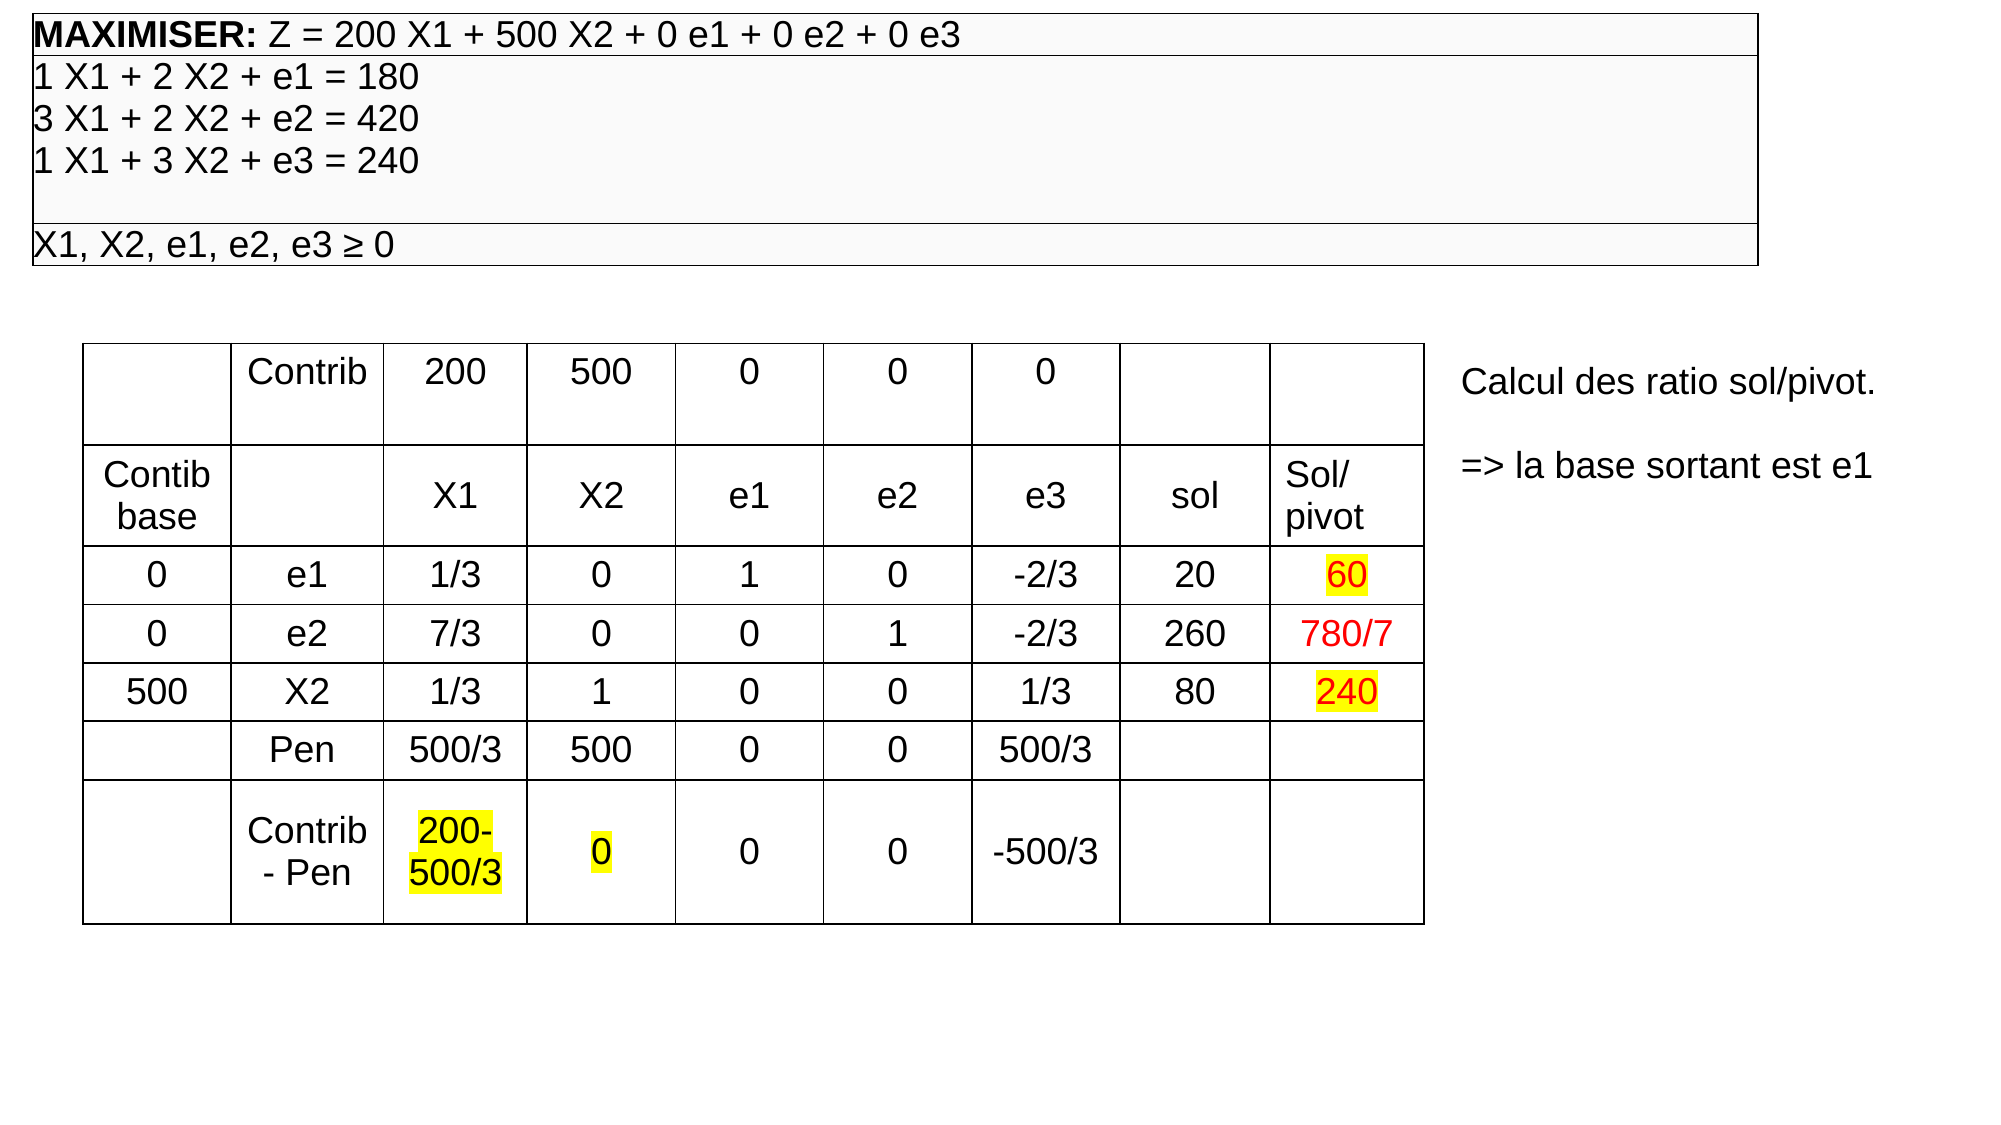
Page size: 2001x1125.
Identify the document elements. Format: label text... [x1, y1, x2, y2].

table_cell e2 [824, 446, 971, 545]
table_cell sol [1121, 446, 1269, 545]
table_cell 260 [1121, 605, 1269, 662]
table_cell [1271, 781, 1423, 923]
table_cell -500/3 [973, 781, 1119, 923]
table_header 0 [973, 344, 1119, 444]
table_cell e2 [232, 605, 383, 662]
table_cell 0 [676, 605, 823, 662]
table_header [1121, 344, 1269, 444]
table_cell -2/3 [973, 547, 1119, 604]
table_cell 780/7 [1271, 605, 1423, 662]
table_cell 20 [1121, 547, 1269, 604]
table_cell Contrib - Pen [232, 781, 383, 923]
table_cell Contib base [84, 446, 230, 545]
table_cell 1 [676, 547, 823, 604]
table_header 200 [384, 344, 526, 444]
table_cell e1 [232, 547, 383, 604]
table_cell 1/3 [973, 664, 1119, 720]
table_cell [1121, 722, 1269, 779]
table_header MAXIMISER: Z = 200 X1 + 500 X2 + 0 e1 + 0 e2 + 0 e3 [34, 14, 1757, 55]
table_cell 0 [824, 722, 971, 779]
table_cell 0 [676, 664, 823, 720]
table_cell Sol/pivot [1271, 446, 1423, 545]
table_cell 500 [528, 722, 675, 779]
table_cell 0 [824, 781, 971, 923]
table_cell -2/3 [973, 605, 1119, 662]
table_cell [84, 722, 230, 779]
table_cell X2 [528, 446, 675, 545]
table_header [84, 344, 230, 444]
table_cell 0 [528, 547, 675, 604]
table_header Contrib [232, 344, 383, 444]
table_cell 0 [824, 664, 971, 720]
table_cell 0 [84, 605, 230, 662]
table_header 500 [528, 344, 675, 444]
table_cell 500/3 [384, 722, 526, 779]
table_cell X1 [384, 446, 526, 545]
table_cell 500 [84, 664, 230, 720]
table_cell 1/3 [384, 547, 526, 604]
table_cell 60 [1271, 547, 1423, 604]
table_cell 200-500/3 [384, 781, 526, 923]
table_cell 7/3 [384, 605, 526, 662]
table_cell e3 [973, 446, 1119, 545]
table_cell X2 [232, 664, 383, 720]
table_header [1271, 344, 1423, 444]
table_cell 1/3 [384, 664, 526, 720]
table_cell X1, X2, e1, e2, e3 ≥ 0 [34, 224, 1757, 265]
table_cell 0 [824, 547, 971, 604]
table_cell [1271, 722, 1423, 779]
table_cell 500/3 [973, 722, 1119, 779]
table_cell 1 [824, 605, 971, 662]
text_box Calcul des ratio sol/pivot. => la base sortant est e1 [1446, 352, 1988, 901]
table_cell [232, 446, 383, 545]
table_cell 80 [1121, 664, 1269, 720]
table_cell 240 [1271, 664, 1423, 720]
table_cell [84, 781, 230, 923]
table_cell 1 [528, 664, 675, 720]
table_cell 0 [528, 781, 675, 923]
table_cell 0 [676, 722, 823, 779]
table_cell 0 [676, 781, 823, 923]
table_header 0 [676, 344, 823, 444]
table_cell 0 [528, 605, 675, 662]
table_cell [1121, 781, 1269, 923]
table_cell 1 X1 + 2 X2 + e1 = 180 3 X1 + 2 X2 + e2 = 420 1 X1 + 3 X2 + e3 = 240 [34, 56, 1757, 223]
table_cell e1 [676, 446, 823, 545]
table_cell Pen [232, 722, 383, 779]
table_header 0 [824, 344, 971, 444]
table_cell 0 [84, 547, 230, 604]
